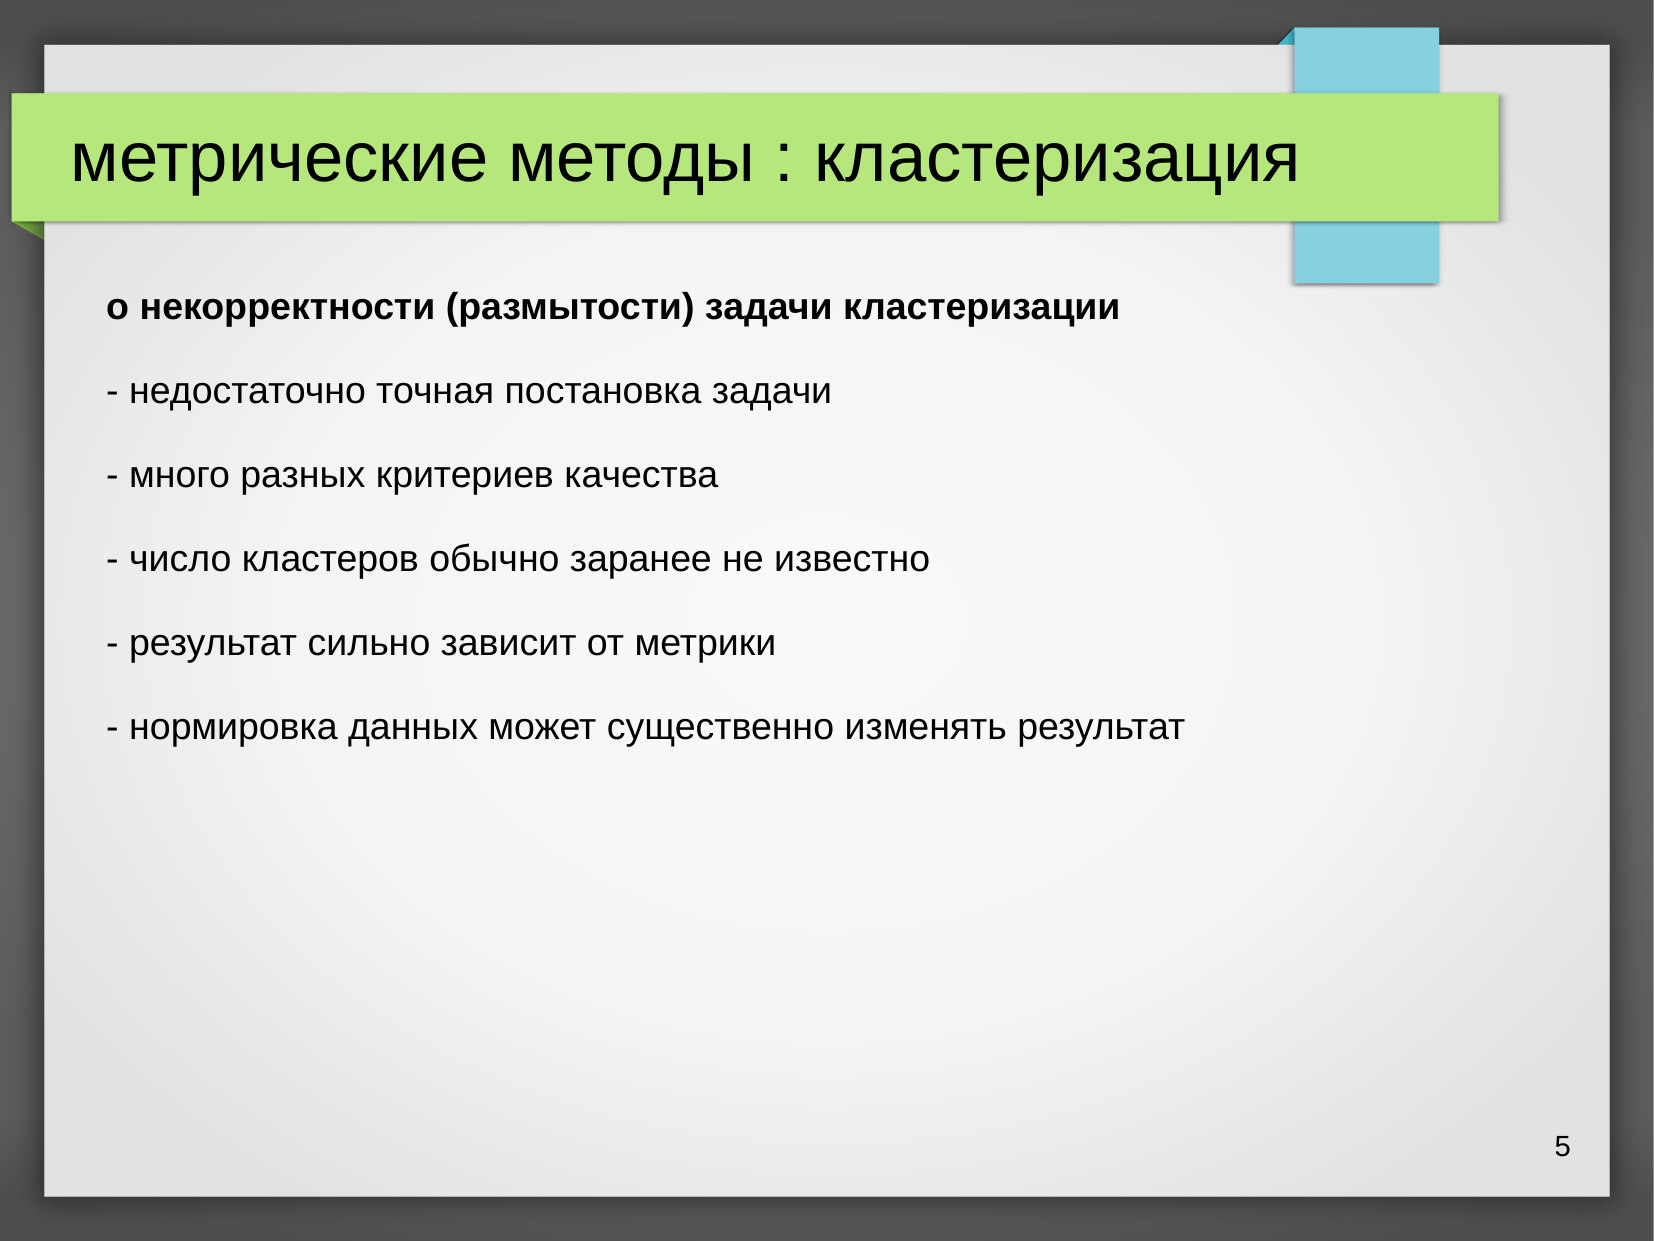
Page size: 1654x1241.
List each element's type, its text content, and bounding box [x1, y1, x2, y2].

subtitle о некорректности (размытости) задачи кластеризации - недостаточно точная постановка задачи - много разных критериев качества - число кластеров обычно заранее не известно - результат сильно зависит от метрики - нормировка данных может существенно изменять результат [106, 285, 1335, 958]
picture [0, 0, 1654, 1241]
title метрические методы : кластеризация [70, 117, 1382, 197]
